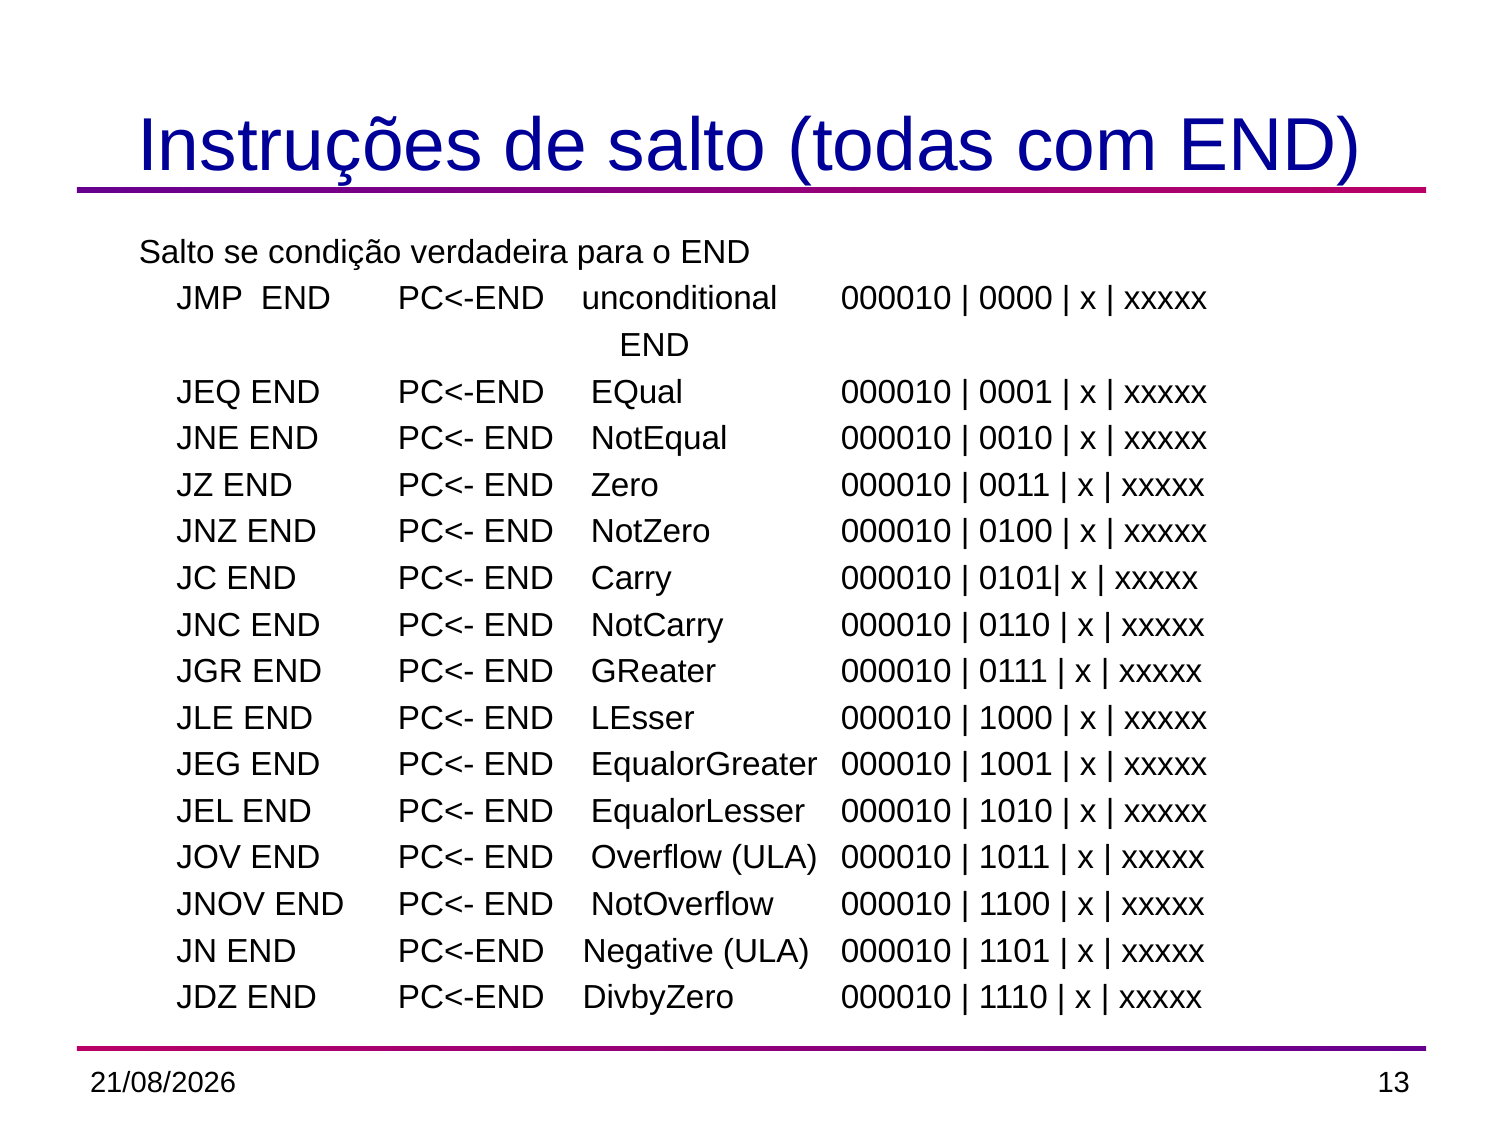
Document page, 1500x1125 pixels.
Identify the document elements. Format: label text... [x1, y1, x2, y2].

slide_number <number> [1074, 1055, 1425, 1125]
slide_number 15/12/2023 [75, 1055, 425, 1125]
title Instruções de salto (todas com END) [76, 74, 1424, 193]
text_box Salto se condição verdadeira para o END JMP END PC<-END unconditional 000010 | 0000 | x | xxxxx END JEQ END PC<-END EQual 000010 | 0001 | x | xxxxx JNE END PC<- END NotEqual 000010 | 0010 | x | xxxxx JZ END PC<- END Zero 000010 | 0011 | x | xxxxx JNZ END PC<- END NotZero 000010 | 0100 | x | xxxxx JC END PC<- END Carry 000010 | 0101| x | xxxxx JNC END PC<- END NotCarry 000010 | 0110 | x | xxxxx JGR END PC<- END GReater 000010 | 0111 | x | xxxxx JLE END PC<- END LEsser 000010 | 1000 | x | xxxxx JEG END PC<- END EqualorGreater 000010 | 1001 | x | xxxxx JEL END PC<- END EqualorLesser 000010 | 1010 | x | xxxxx JOV END PC<- END Overflow (ULA) 000010 | 1011 | x | xxxxx JNOV END PC<- END NotOverflow 000010 | 1100 | x | xxxxx JN END PC<-END Negative (ULA) 000010 | 1101 | x | xxxxx JDZ END PC<-END DivbyZero 000010 | 1110 | x | xxxxx [105, 222, 1456, 1026]
